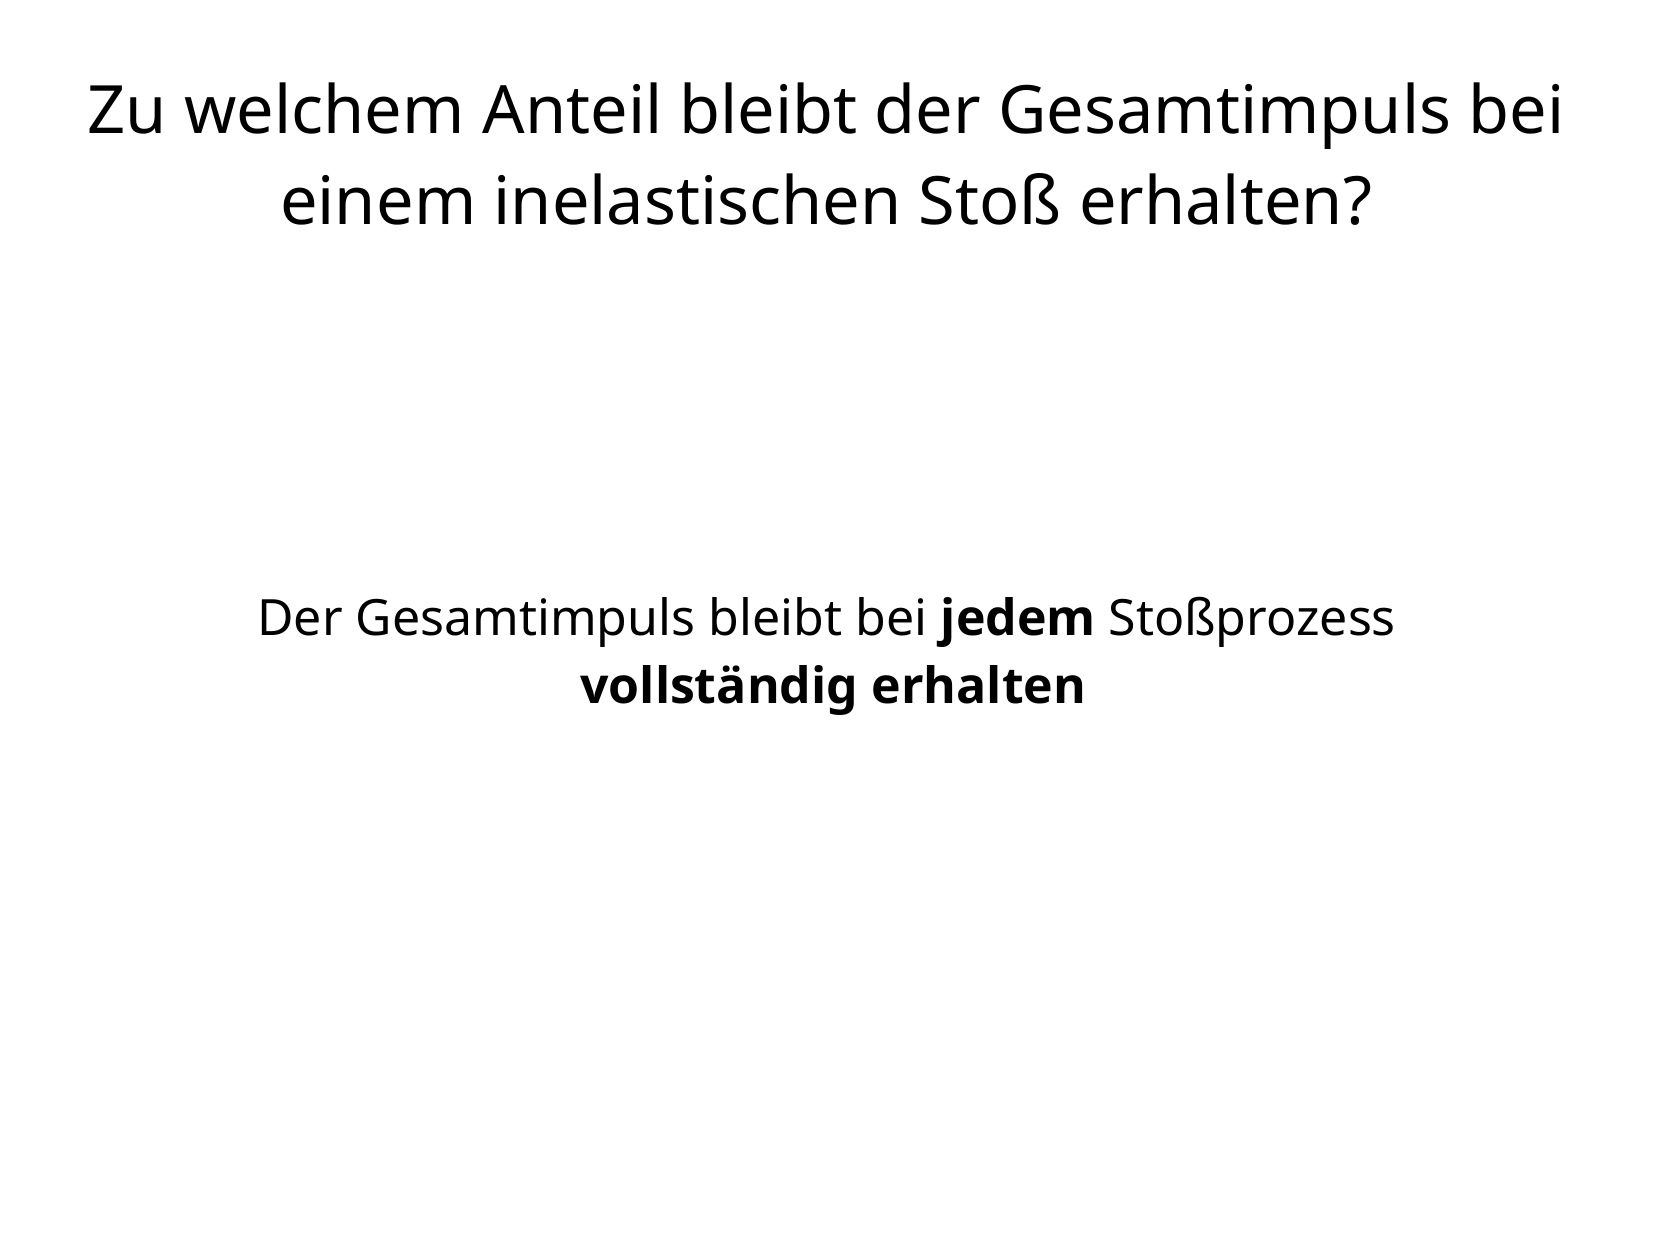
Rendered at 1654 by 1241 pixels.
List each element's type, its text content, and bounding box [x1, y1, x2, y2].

subtitle Der Gesamtimpuls bleibt bei jedem Stoßprozess vollständig erhalten [82, 290, 1571, 1010]
title Zu welchem Anteil bleibt der Gesamtimpuls bei einem inelastischen Stoß erhalten? [82, 49, 1571, 257]
